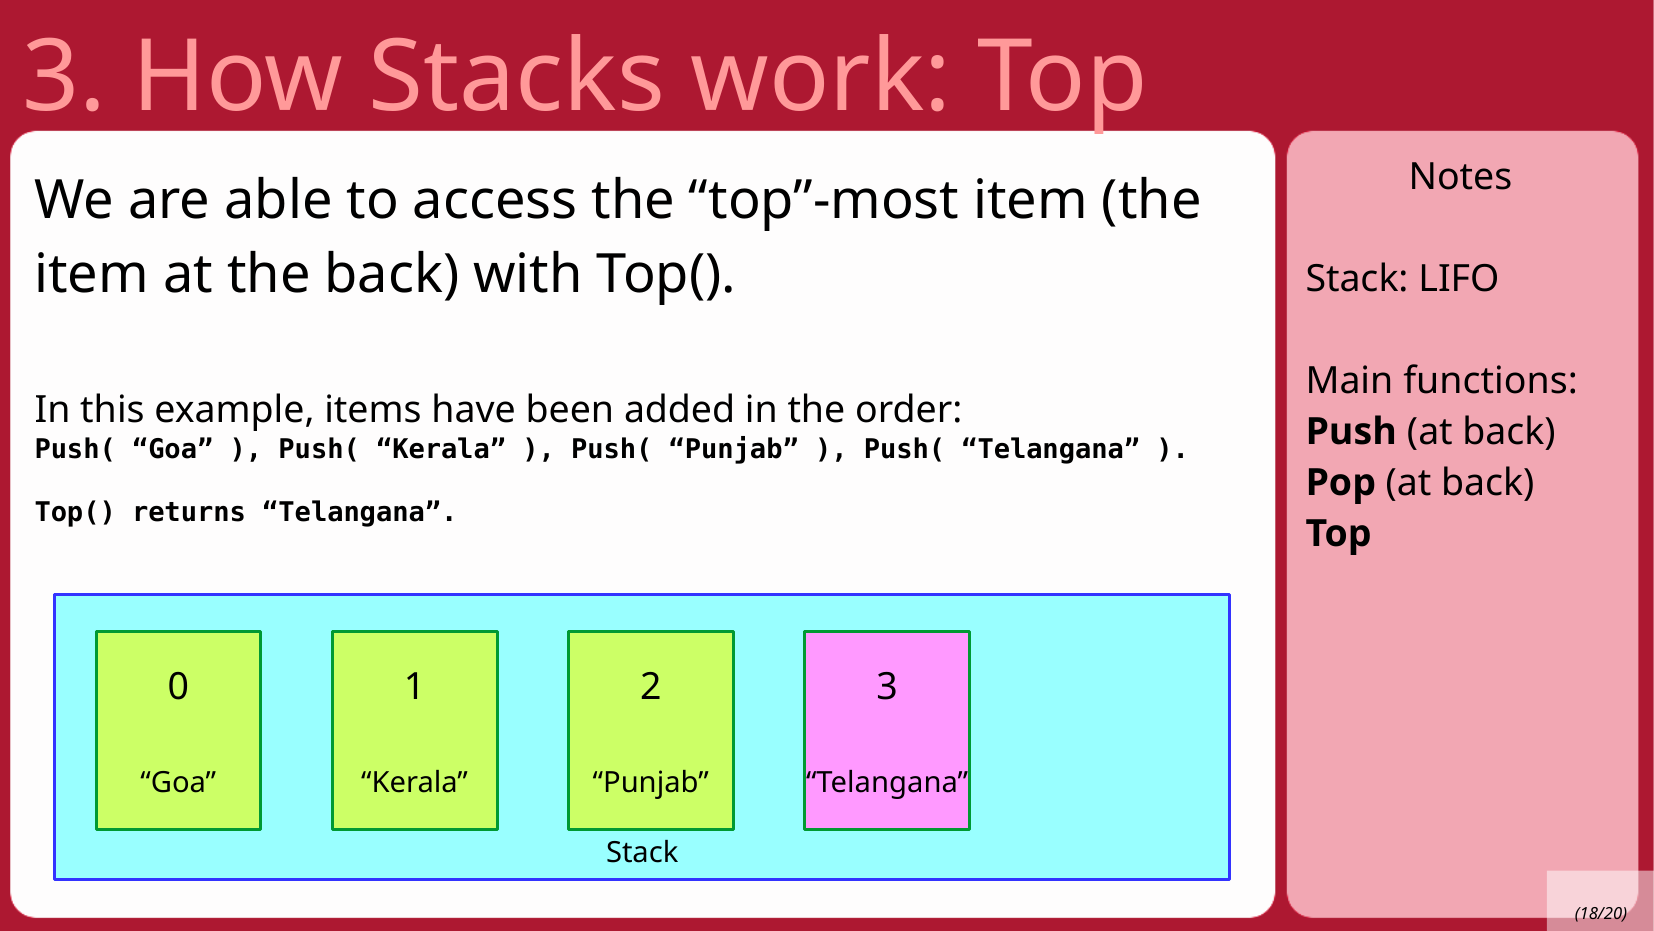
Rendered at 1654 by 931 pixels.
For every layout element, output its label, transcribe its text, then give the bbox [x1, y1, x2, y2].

text_box 0 “Goa” [96, 631, 261, 830]
text_box Stack [54, 594, 1230, 880]
text_box (<number>/20) [1546, 877, 1654, 931]
text_box 1 “Kerala” [332, 631, 498, 830]
picture [0, 0, 1654, 931]
text_box We are able to access the “top”-most item (the item at the back) with Top(). In this example, items have been added in the order: Push( “Goa” ), Push( “Kerala” ), Push( “Punjab” ), Push( “Telangana” ). Top() returns “Telangana”. [34, 160, 1248, 480]
title 3. How Stacks work: Top [22, 7, 1511, 136]
text_box 2 “Punjab” [568, 631, 734, 830]
text_box Notes Stack: LIFO Main functions: Push (at back) Pop (at back) Top [1290, 141, 1631, 494]
text_box 3 “Telangana” [804, 631, 970, 830]
